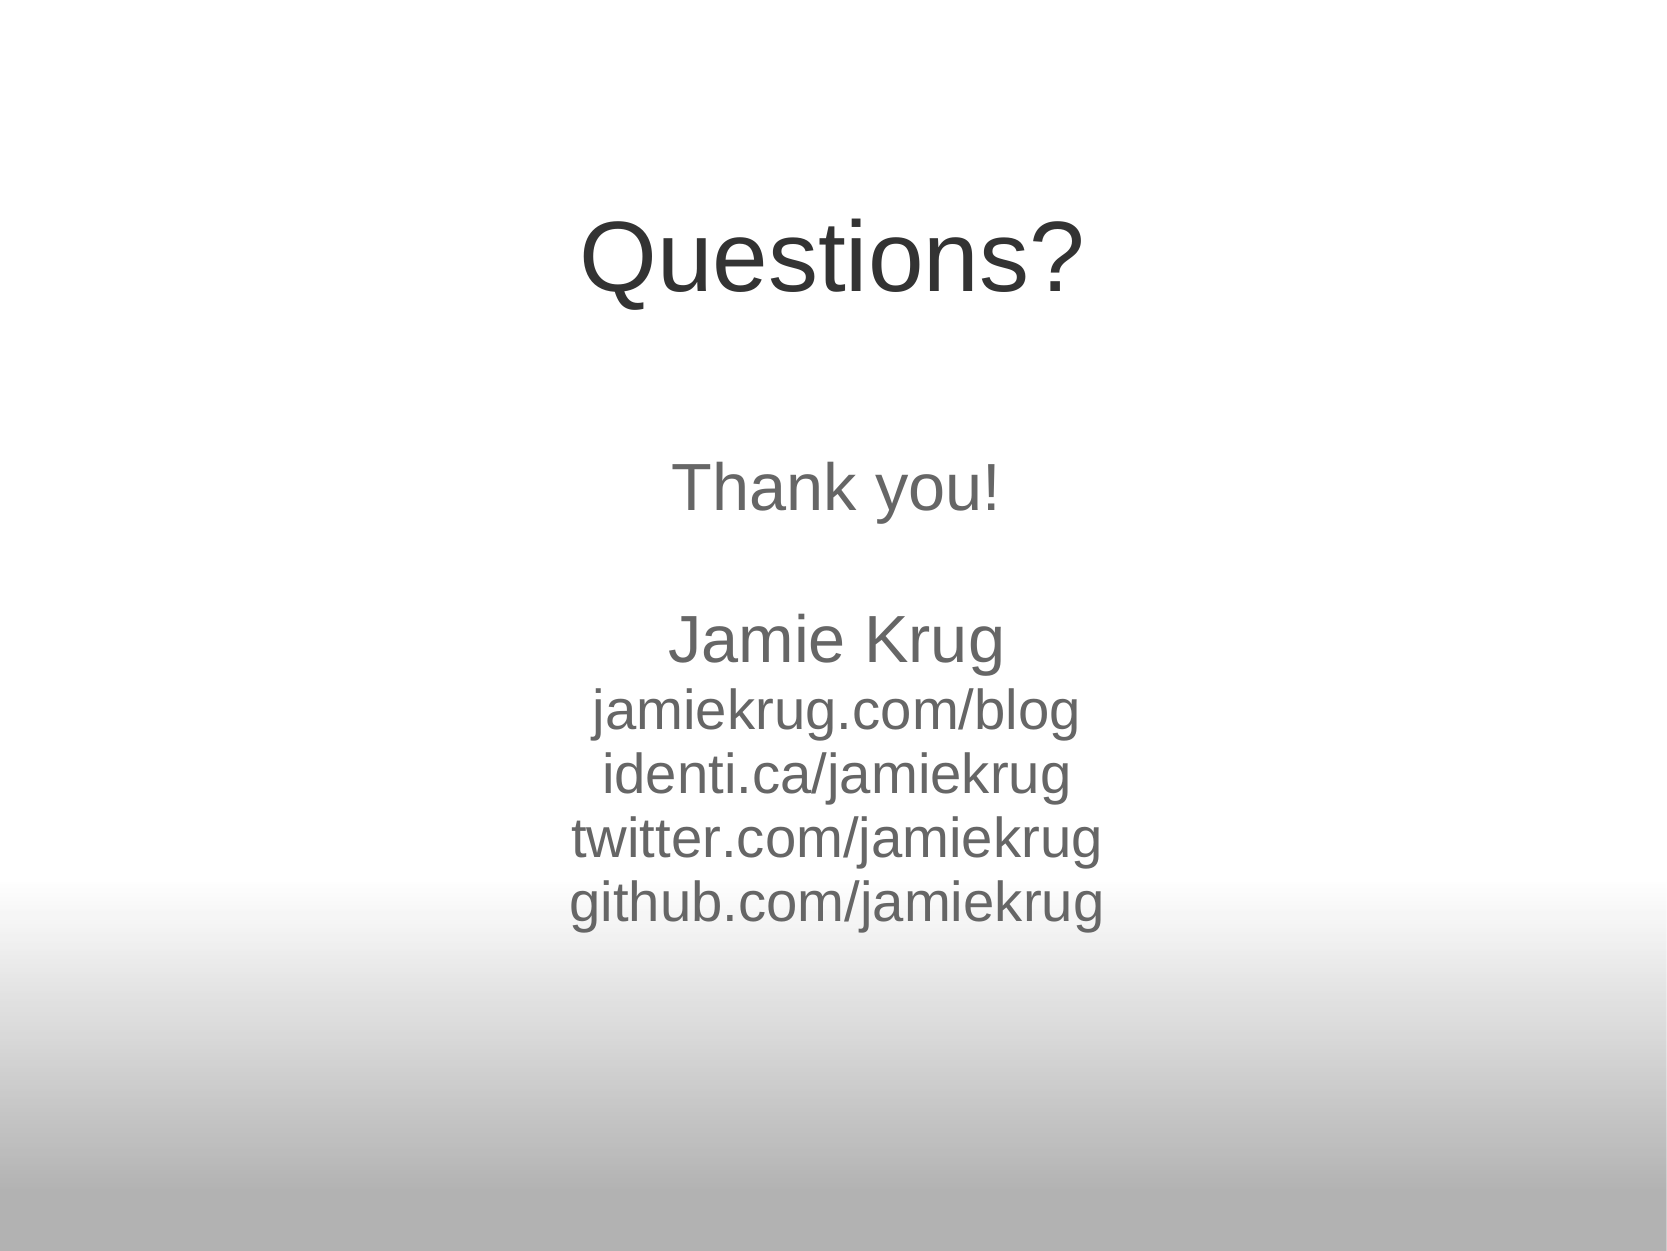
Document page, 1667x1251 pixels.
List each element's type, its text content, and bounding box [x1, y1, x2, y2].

title Questions? [140, 199, 1524, 400]
subtitle Thank you! Jamie Krug jamiekrug.com/blog identi.ca/jamiekrug twitter.com/jamiekrug github.com/jamiekrug [290, 450, 1384, 977]
picture [0, 0, 1667, 1251]
